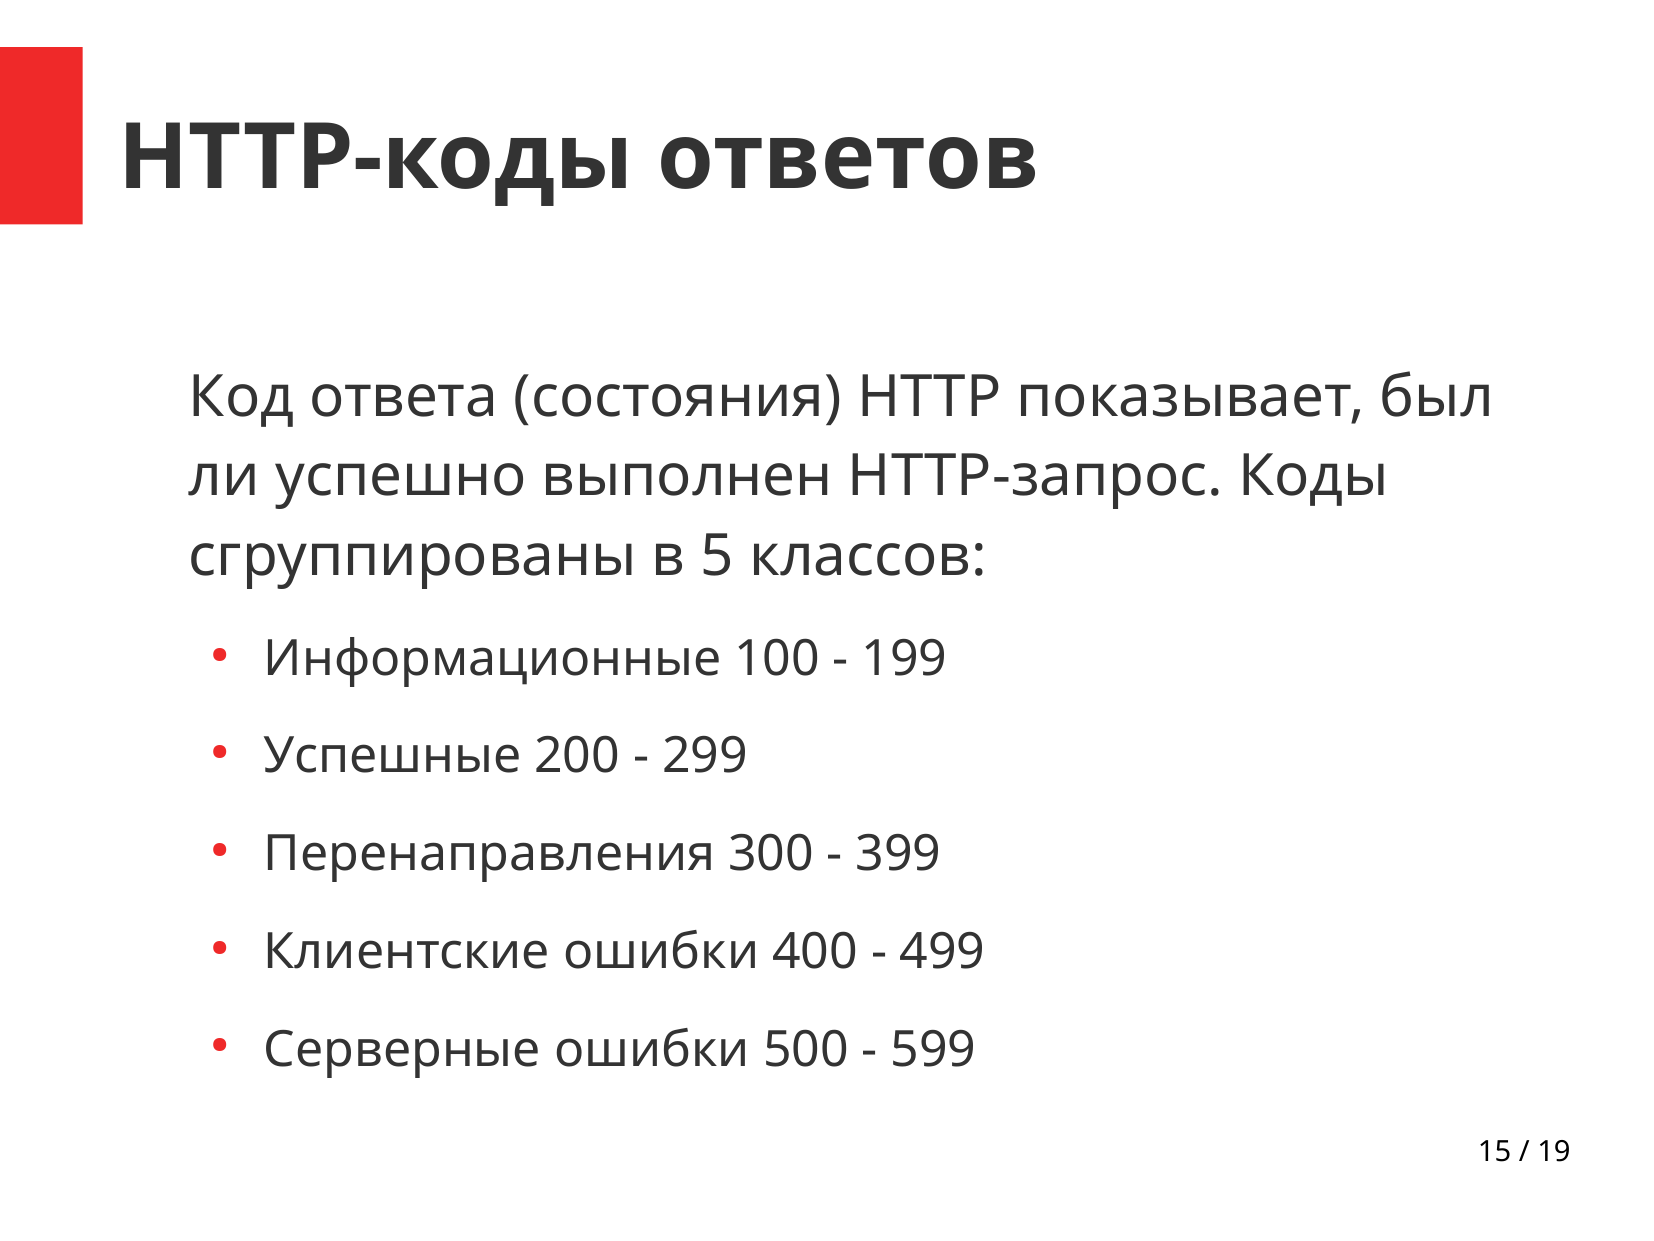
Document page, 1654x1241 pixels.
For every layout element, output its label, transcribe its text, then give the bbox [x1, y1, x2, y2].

title HTTP-коды ответов [118, 49, 1571, 257]
list Код ответа (состояния) HTTP показывает, был ли успешно выполнен HTTP-запрос. Коды сгруппированы в 5 классов: Информационные 100 - 199 Успешные 200 - 299 Перенаправления 300 - 399 Клиентские ошибки 400 - 499 Серверные ошибки 500 - 599 [118, 354, 1536, 1074]
